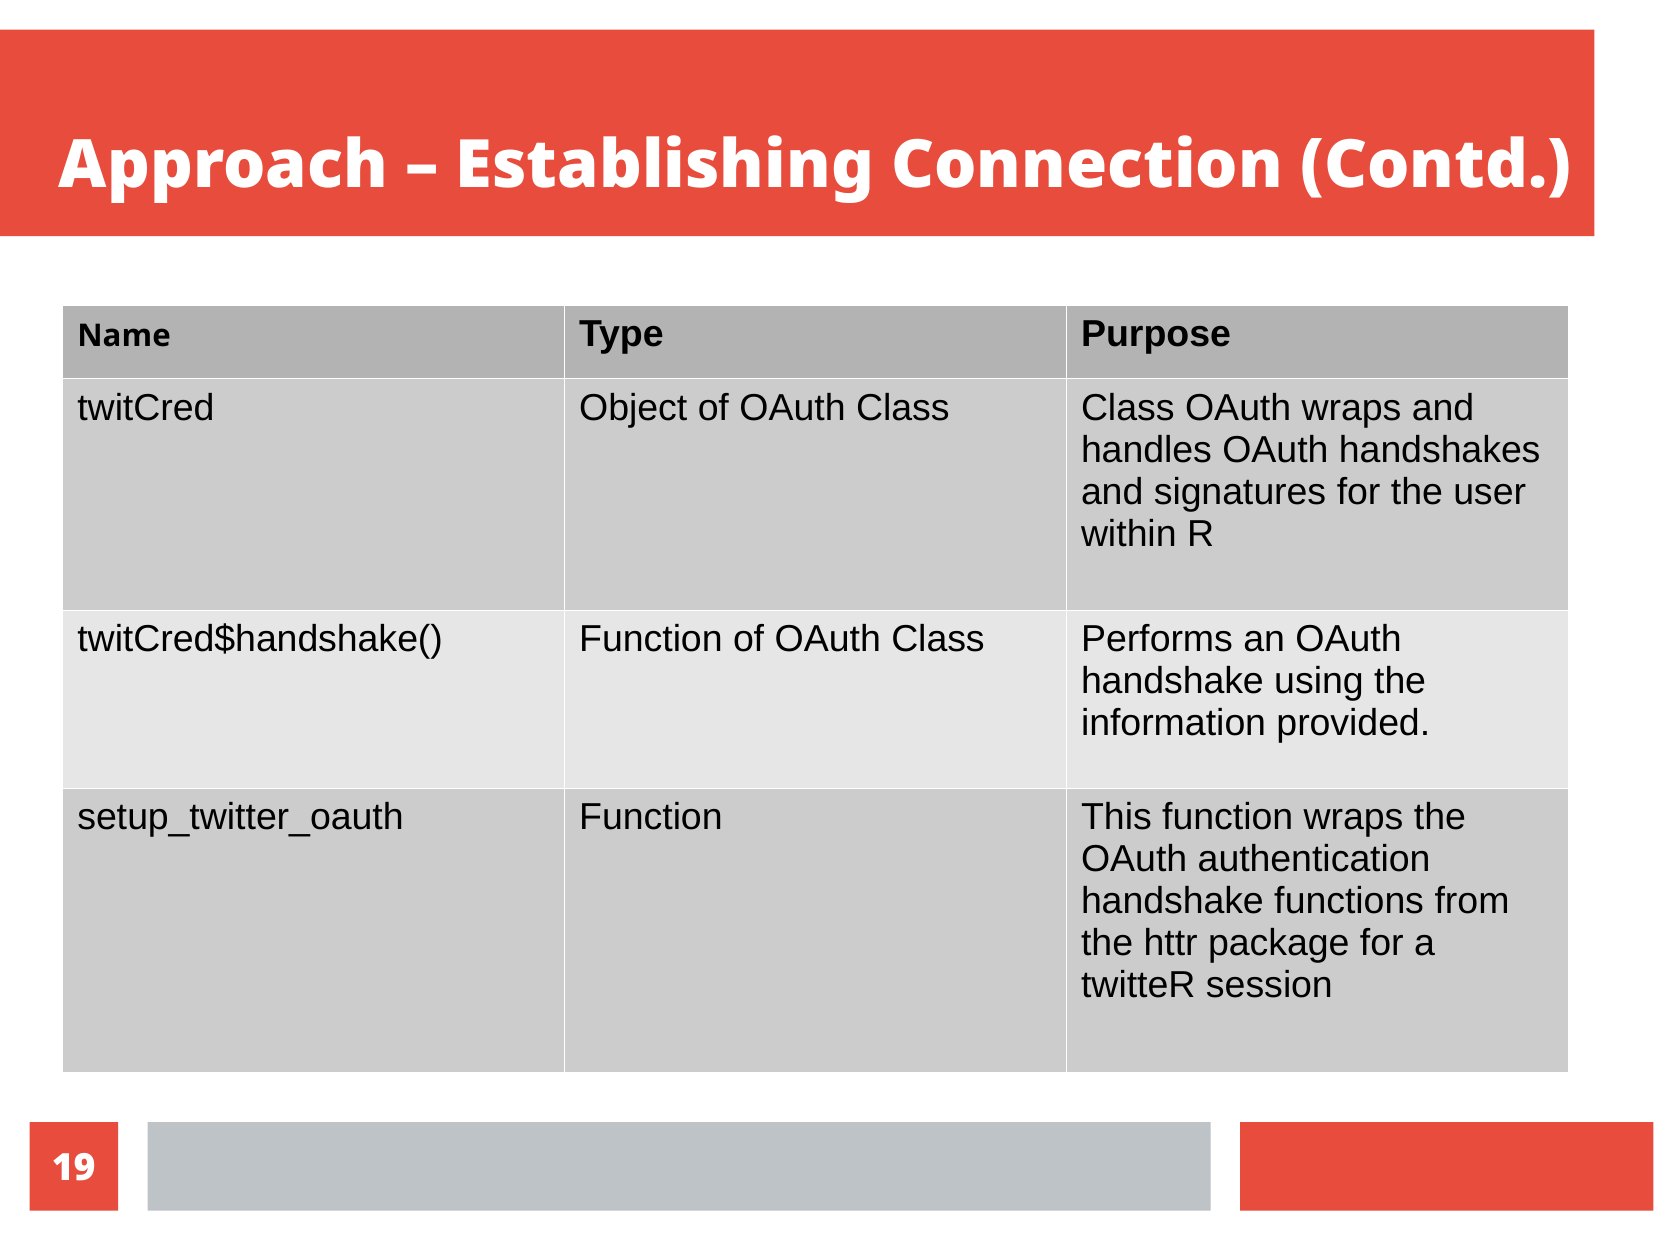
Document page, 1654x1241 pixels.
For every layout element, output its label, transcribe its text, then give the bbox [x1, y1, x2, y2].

table_cell twitCred$handshake() [63, 611, 564, 788]
table_cell This function wraps the OAuth authentication handshake functions from the httr package for a twitteR session [1067, 789, 1568, 1072]
table_cell Performs an OAuth handshake using the information provided. [1067, 611, 1568, 788]
title Approach – Establishing Connection (Contd.) [59, 59, 1595, 207]
table_header Type [565, 306, 1066, 378]
table_cell setup_twitter_oauth [63, 789, 564, 1072]
table_cell Function [565, 789, 1066, 1072]
table_header Name [63, 306, 564, 378]
table_cell Class OAuth wraps and handles OAuth handshakes and signatures for the user within R [1067, 379, 1568, 610]
table_header Purpose [1067, 306, 1568, 378]
table_cell twitCred [63, 379, 564, 610]
table_cell Function of OAuth Class [565, 611, 1066, 788]
table_cell Object of OAuth Class [565, 379, 1066, 610]
